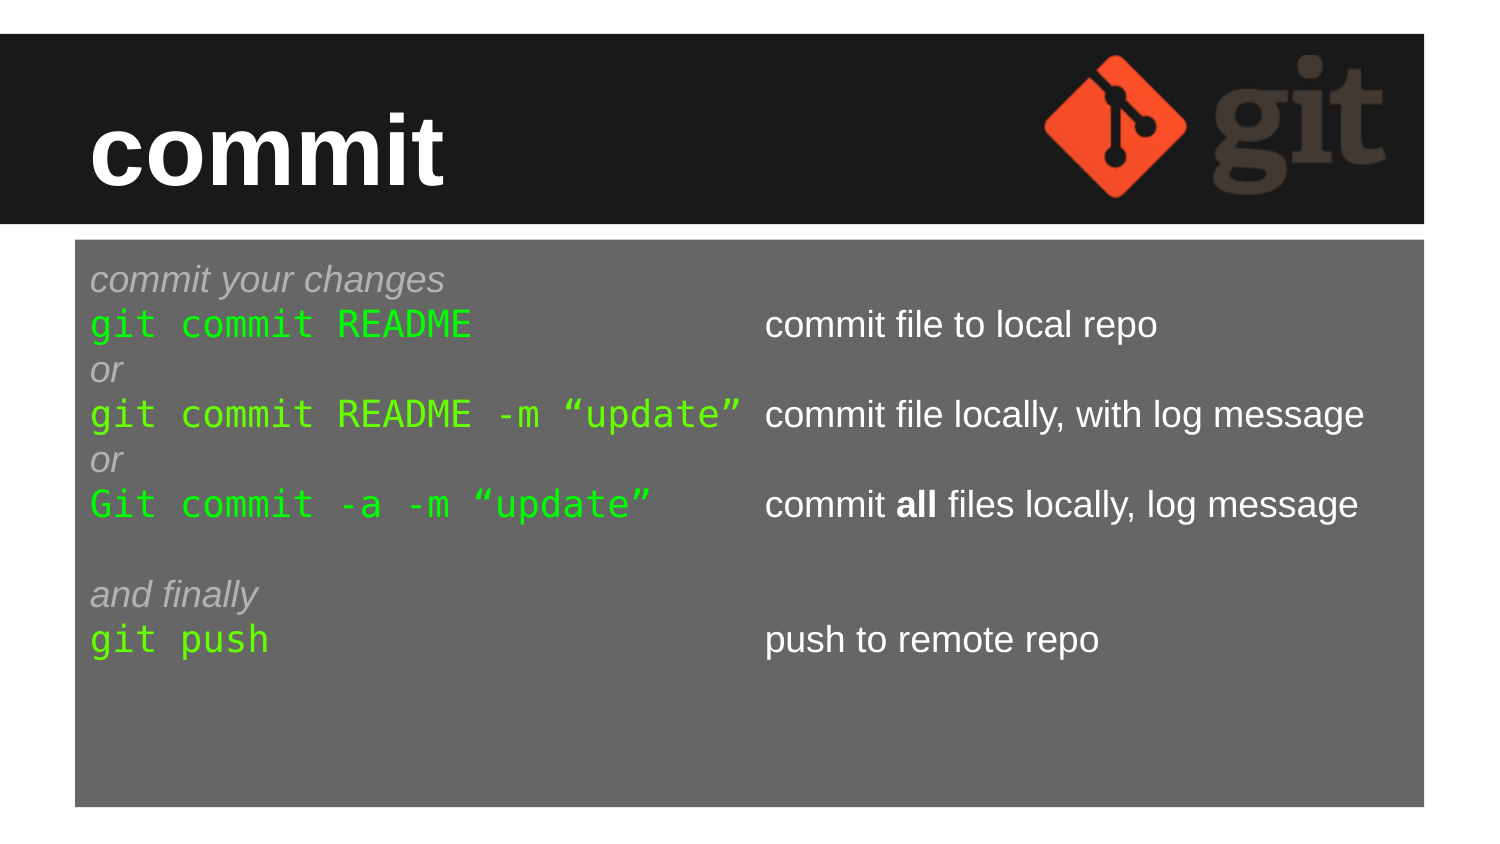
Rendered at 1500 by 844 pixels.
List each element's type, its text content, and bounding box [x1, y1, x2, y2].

picture [1044, 55, 1387, 199]
text_box commit [75, 33, 1425, 221]
text_box commit your changes git commit README commit file to local repo or git commit README -m “update” commit file locally, with log message or Git commit -a -m “update” commit all files locally, log message and finally git push push to remote repo [75, 239, 1425, 808]
